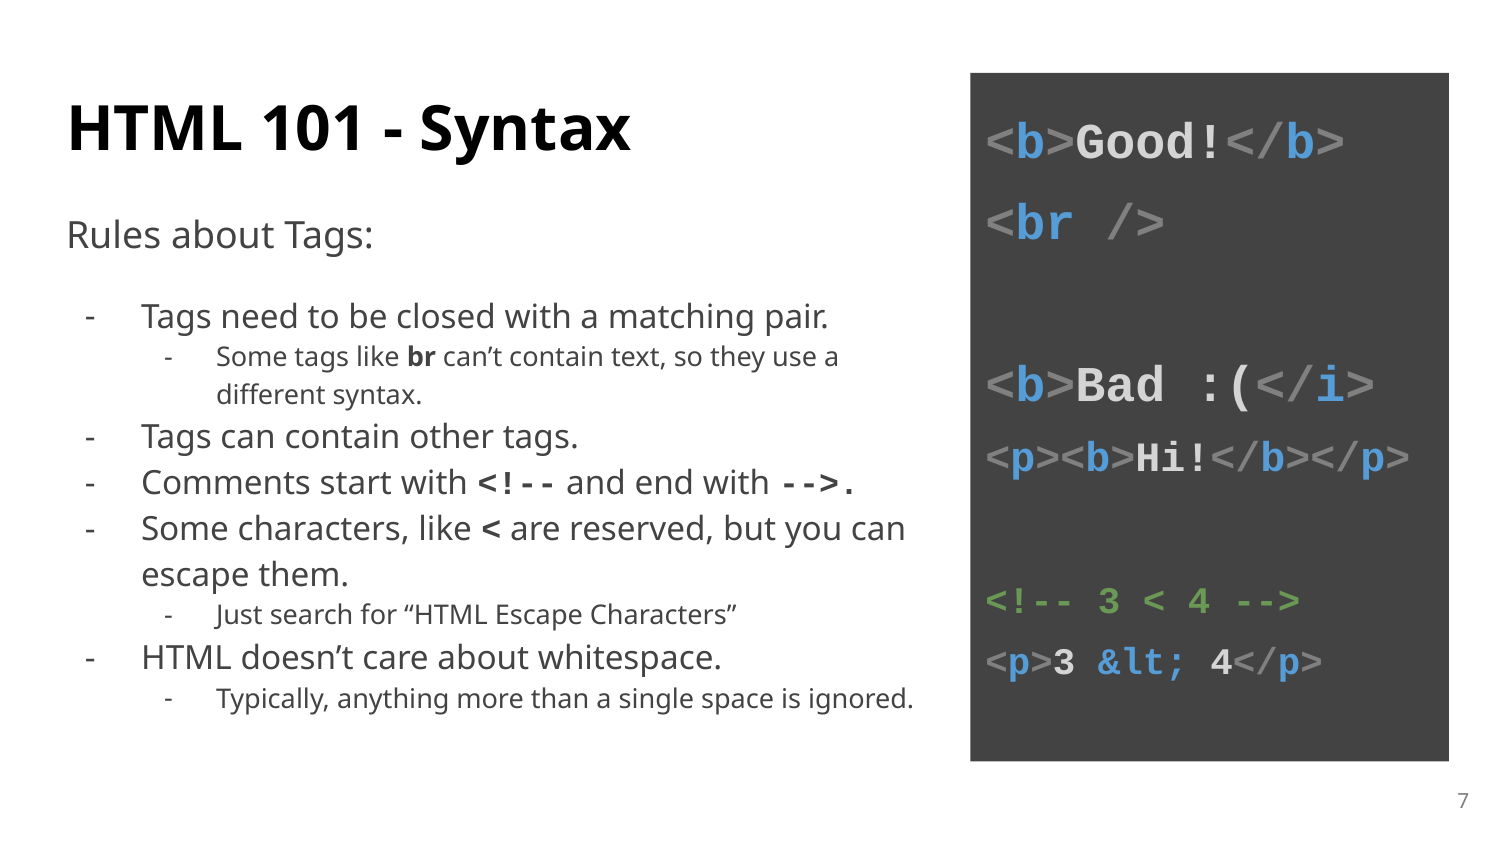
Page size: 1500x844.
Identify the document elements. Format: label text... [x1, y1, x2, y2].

slide_number <number> [1394, 769, 1484, 834]
list Rules about Tags: Tags need to be closed with a matching pair. Some tags like br can’t contain text, so they use a different syntax. Tags can contain other tags. Comments start with <!-- and end with -->. Some characters, like < are reserved, but you can escape them. Just search for “HTML Escape Characters” HTML doesn’t care about whitespace. Typically, anything more than a single space is ignored. [51, 189, 961, 750]
text_box <b>Good!</b> <br /> <b>Bad :(</i> <p><b>Hi!</b></p> <!-- 3 < 4 --> <p>3 &lt; 4</p> [970, 72, 1449, 762]
title HTML 101 - Syntax [51, 72, 970, 176]
